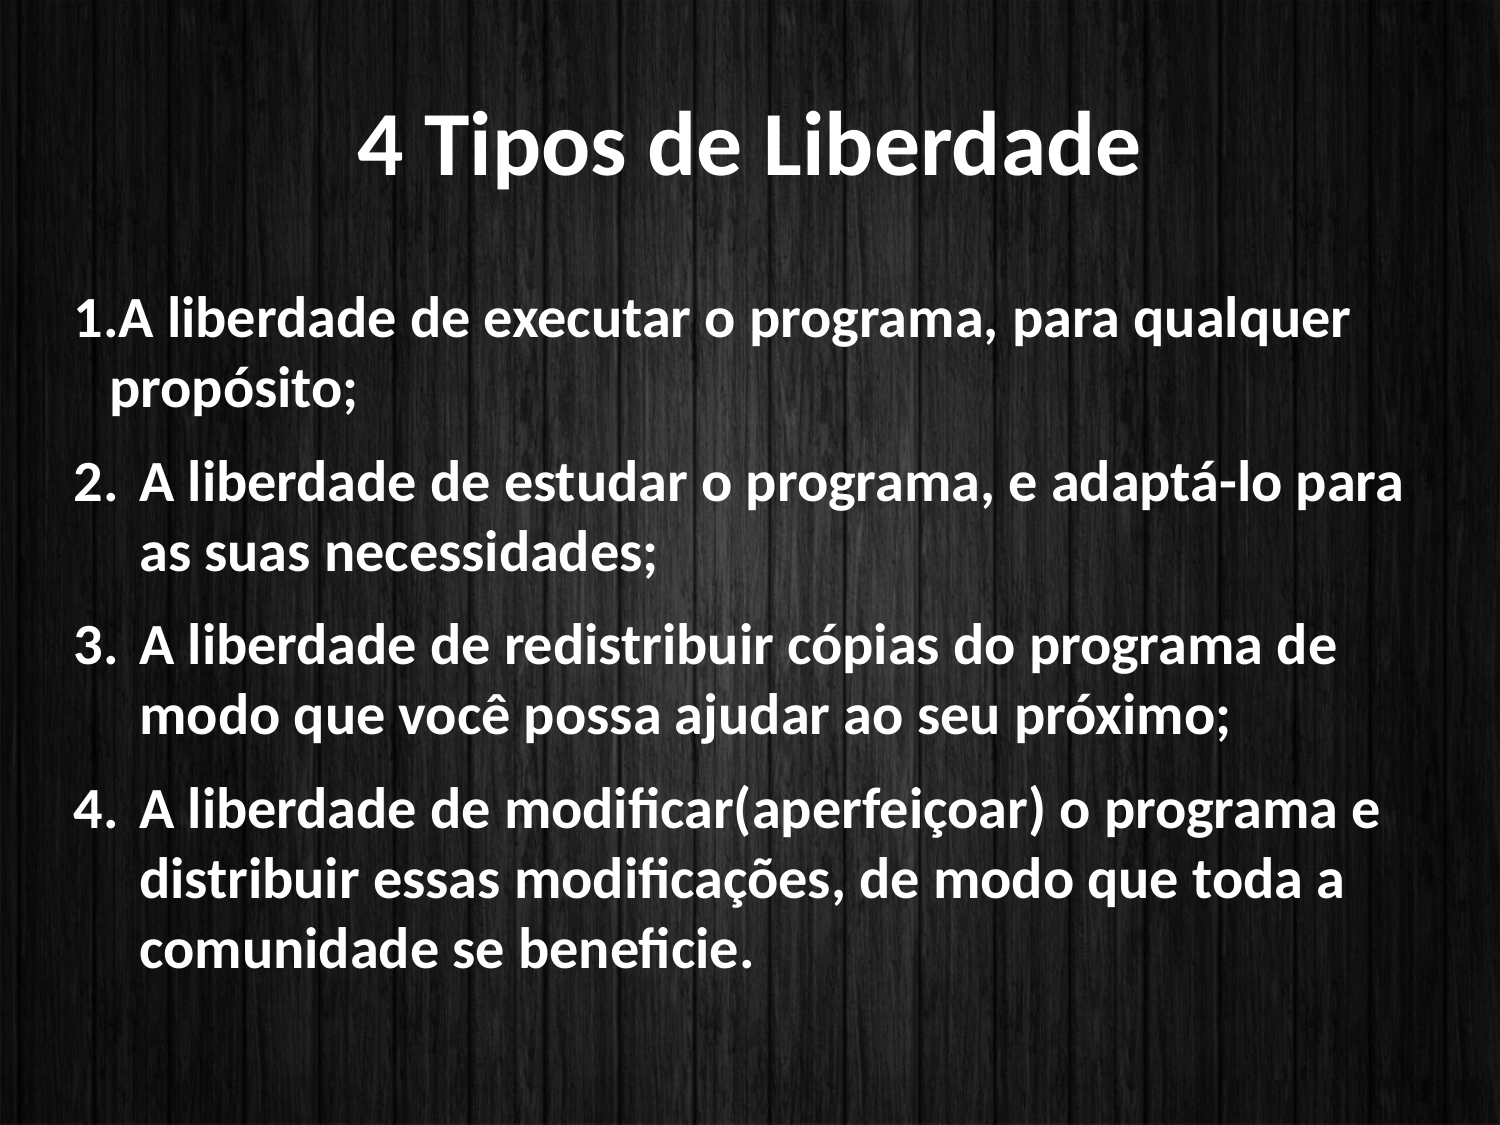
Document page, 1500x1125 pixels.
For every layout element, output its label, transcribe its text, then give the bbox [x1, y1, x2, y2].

picture [0, 0, 1500, 1125]
text_box A liberdade de executar o programa, para qualquer propósito; A liberdade de estudar o programa, e adaptá-lo para as suas necessidades; A liberdade de redistribuir cópias do programa de modo que você possa ajudar ao seu próximo; A liberdade de modificar(aperfeiçoar) o programa e distribuir essas modificações, de modo que toda a comunidade se beneficie. [59, 271, 1441, 988]
title 4 Tipos de Liberdade [75, 45, 1425, 233]
